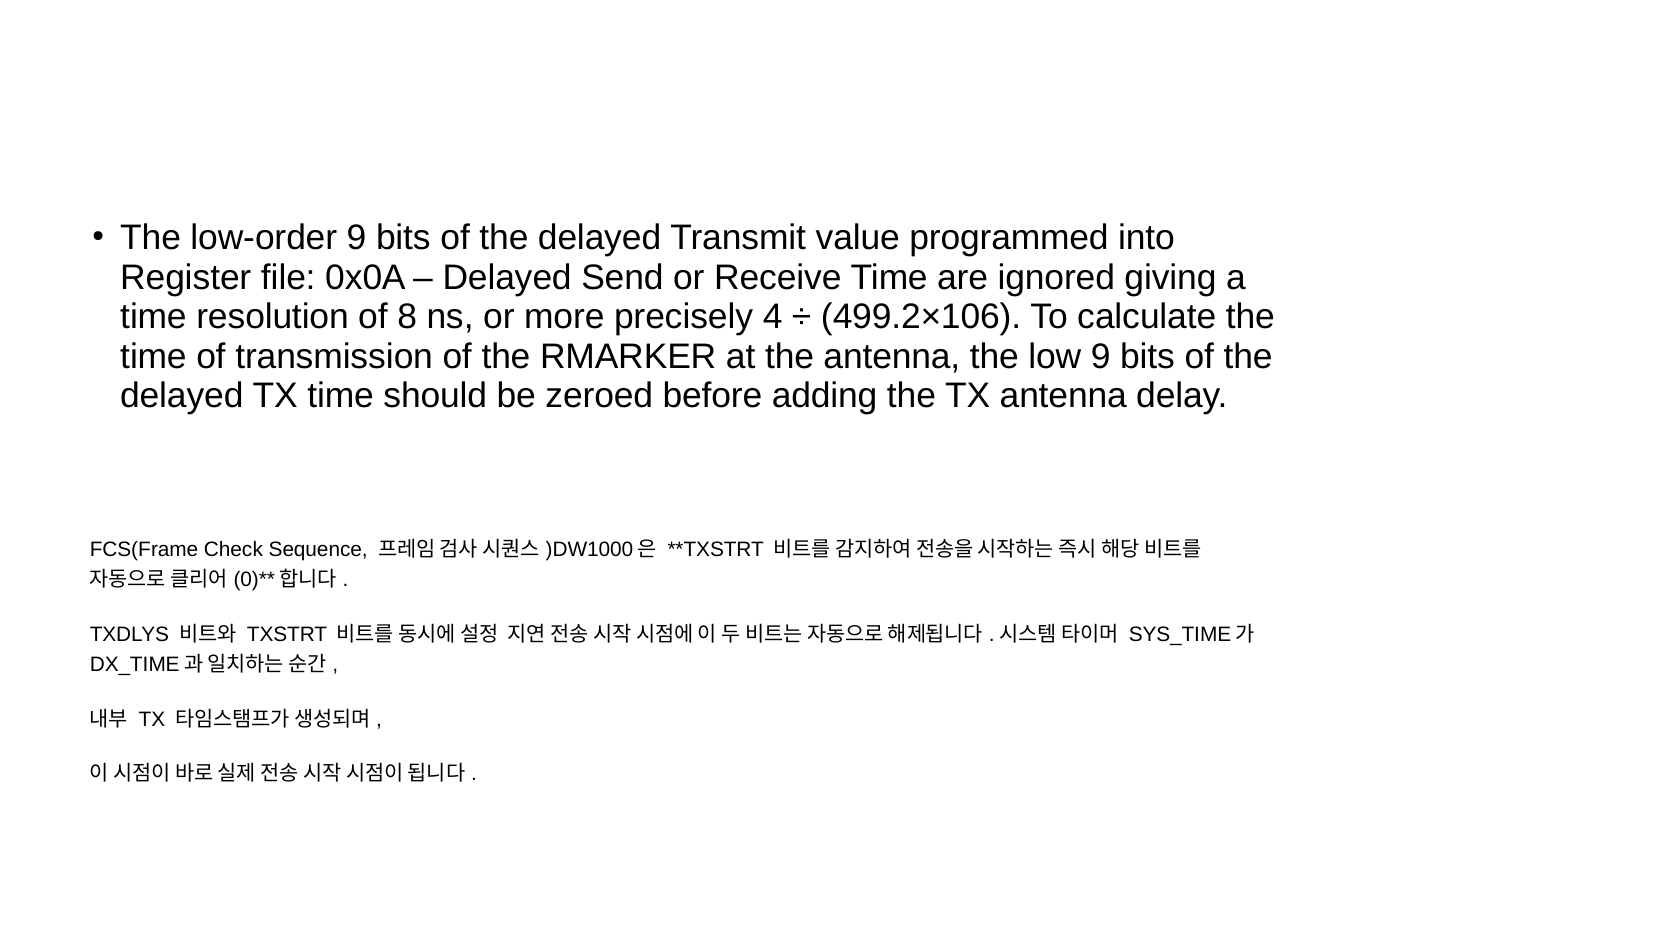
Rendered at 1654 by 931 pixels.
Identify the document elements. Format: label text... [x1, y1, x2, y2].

list The low-order 9 bits of the delayed Transmit value programmed into Register file: 0x0A – Delayed Send or Receive Time are ignored giving a time resolution of 8 ns, or more precisely 4 ÷ (499.2×106). To calculate the time of transmission of the RMARKER at the antenna, the low 9 bits of the delayed TX time should be zeroed before adding the TX antenna delay. [82, 217, 1276, 451]
text_box FCS(Frame Check Sequence, 프레임 검사 시퀀스)DW1000은 **TXSTRT 비트를 감지하여 전송을 시작하는 즉시 해당 비트를 자동으로 클리어(0)**합니다. TXDLYS 비트와 TXSTRT 비트를 동시에 설정 지연 전송 시작 시점에 이 두 비트는 자동으로 해제됩니다.시스템 타이머 SYS_TIME가 DX_TIME과 일치하는 순간, 내부 TX 타임스탬프가 생성되며, 이 시점이 바로 실제 전송 시작 시점이 됩니다. [75, 525, 1276, 795]
